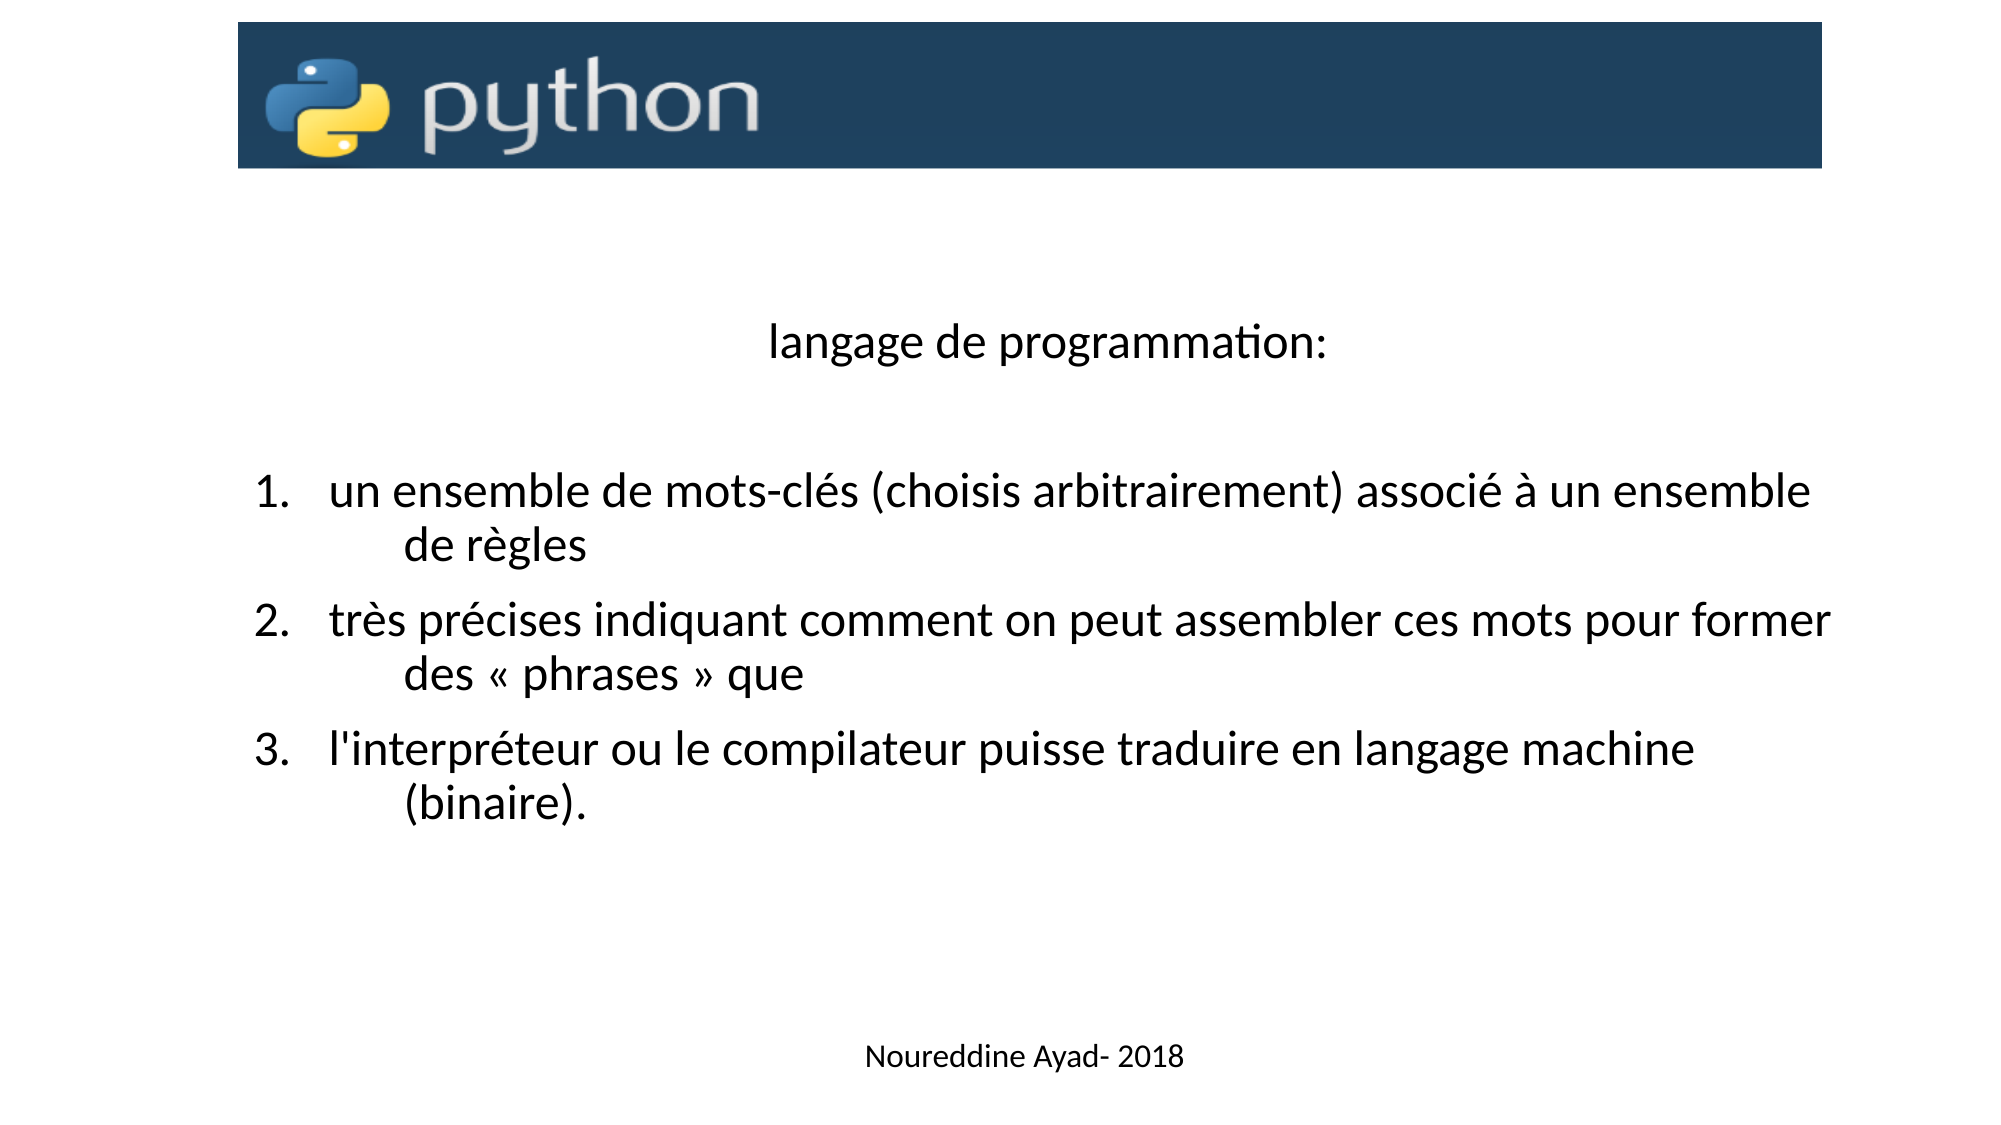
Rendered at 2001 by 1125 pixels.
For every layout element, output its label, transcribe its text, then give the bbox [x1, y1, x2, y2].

subtitle Noureddine Ayad- 2018 [274, 1030, 1775, 1103]
picture [238, 22, 1822, 170]
text_box langage de programmation: un ensemble de mots-clés (choisis arbitrairement) associé à un ensemble de règles très précises indiquant comment on peut assembler ces mots pour former des « phrases » que l'interpréteur ou le compilateur puisse traduire en langage machine (binaire). [238, 226, 1859, 965]
